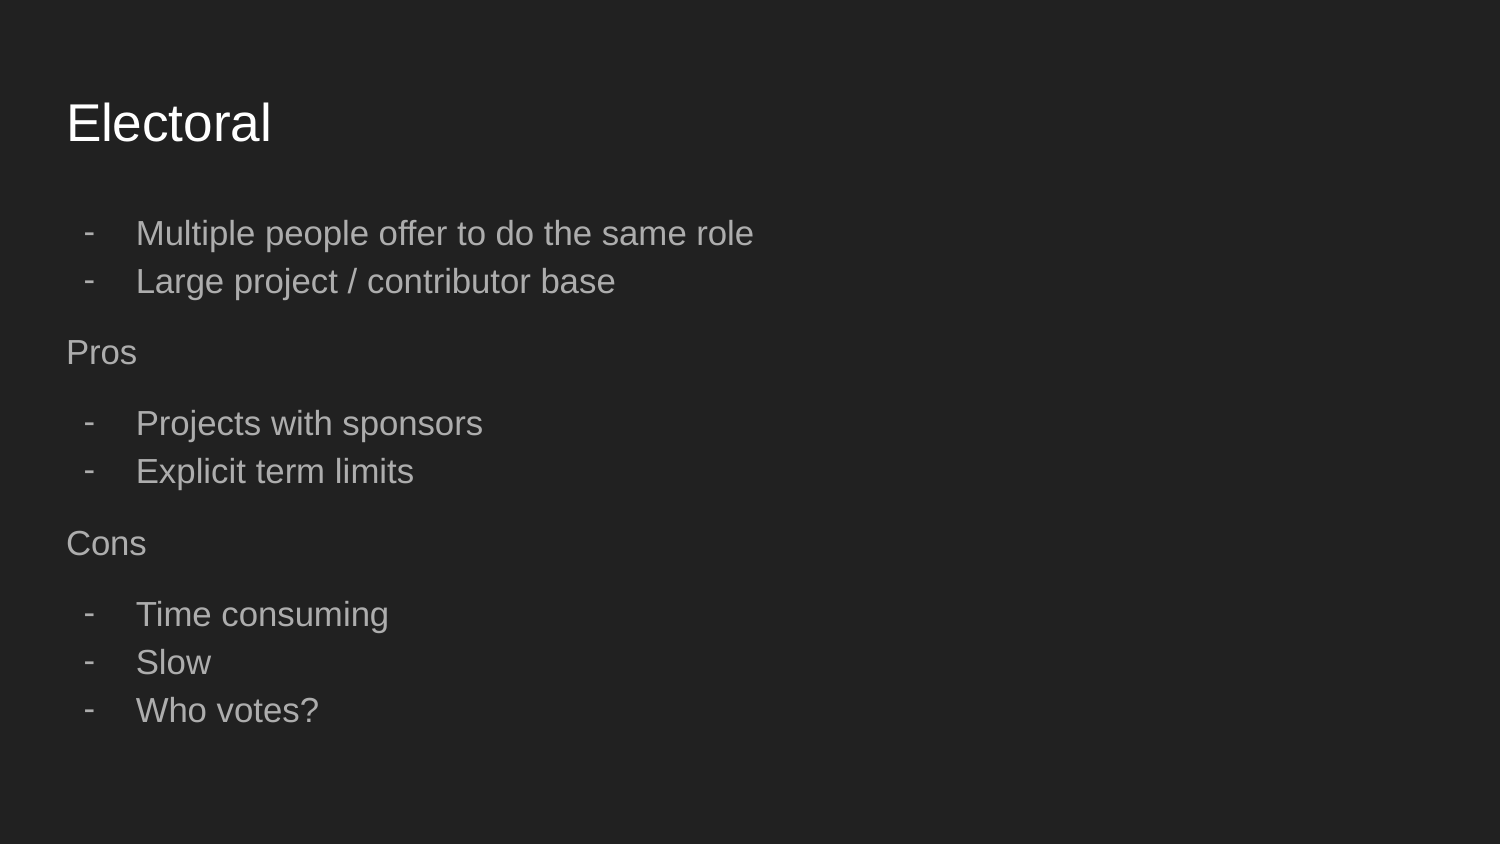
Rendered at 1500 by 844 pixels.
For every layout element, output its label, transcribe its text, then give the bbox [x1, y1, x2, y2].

title Electoral [51, 72, 1449, 167]
list Multiple people offer to do the same role Large project / contributor base Pros Projects with sponsors Explicit term limits Cons Time consuming Slow Who votes? [51, 189, 1449, 750]
